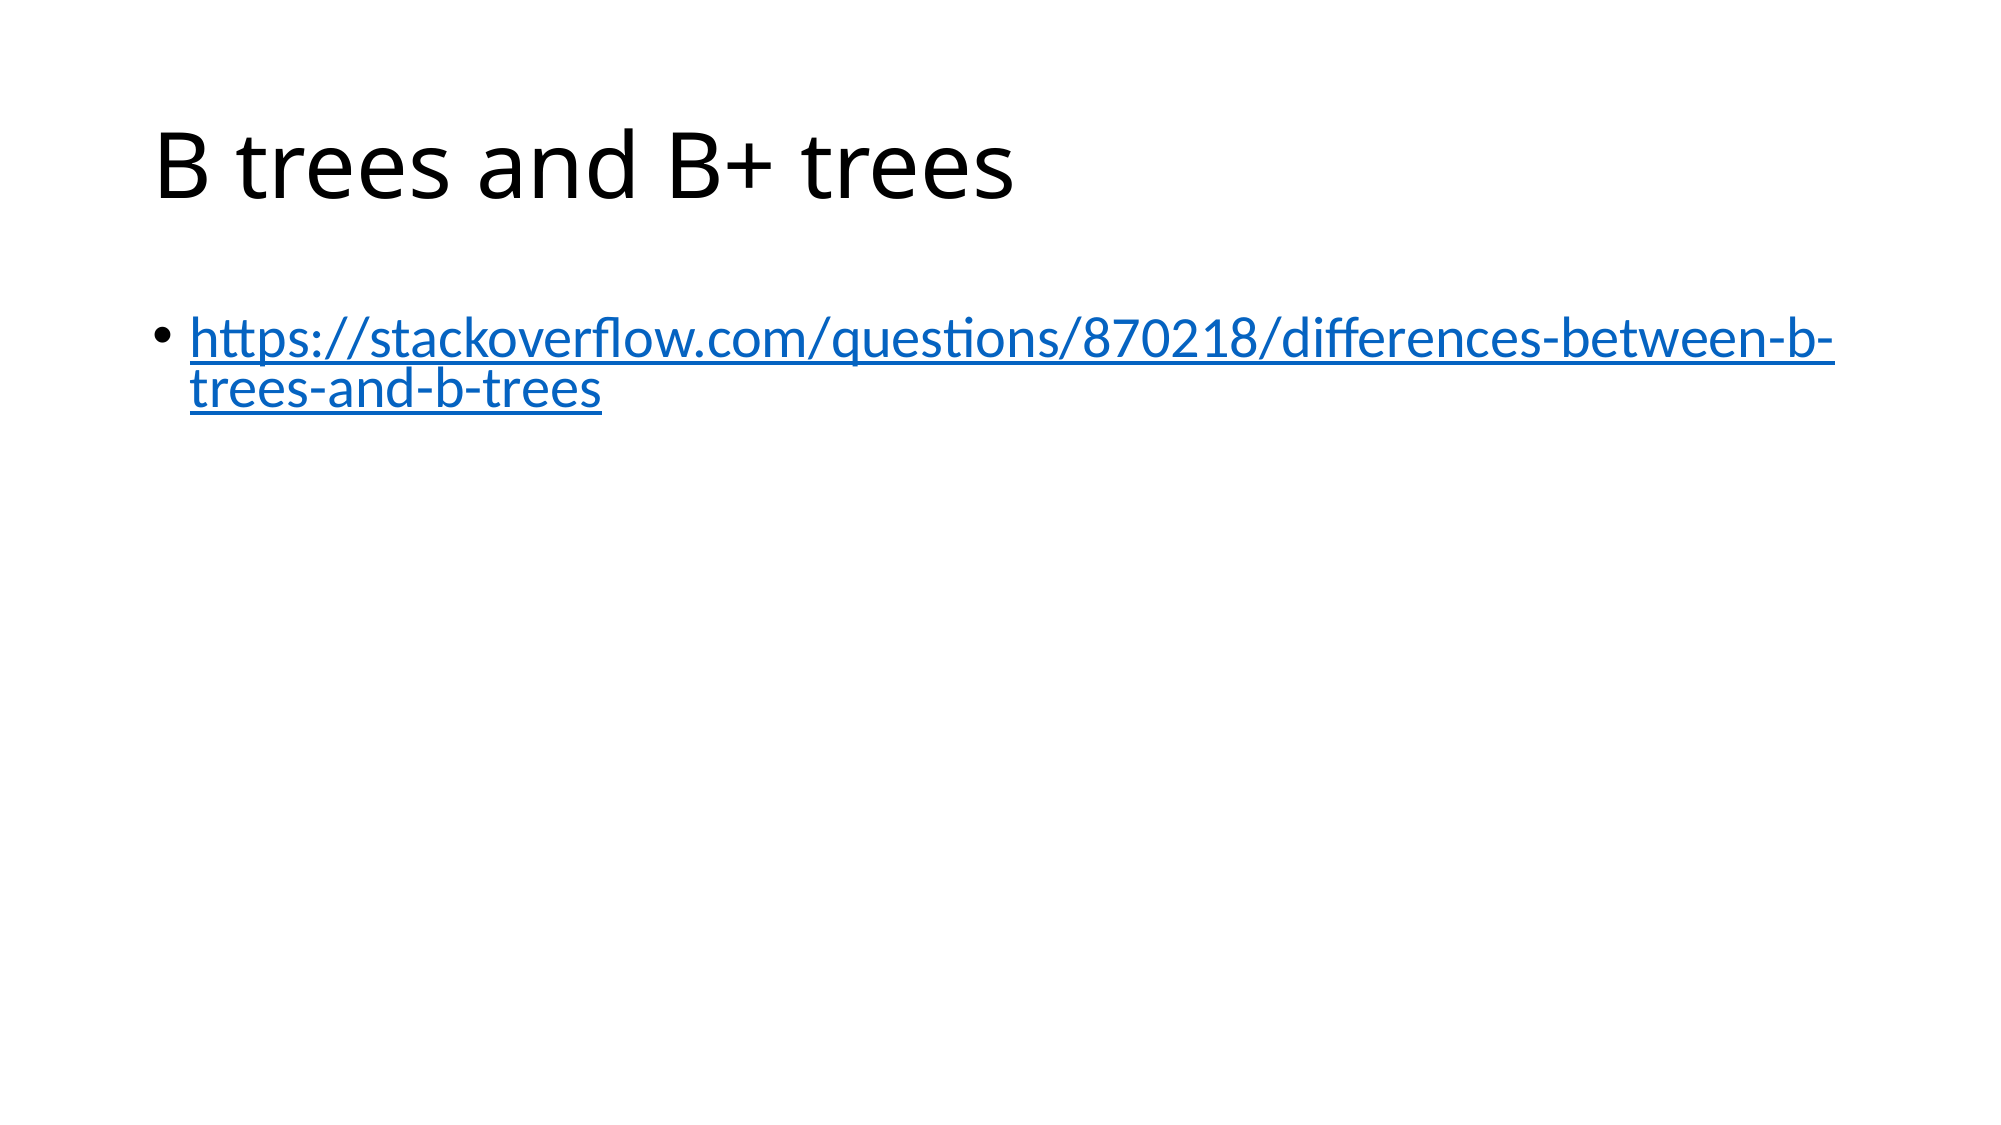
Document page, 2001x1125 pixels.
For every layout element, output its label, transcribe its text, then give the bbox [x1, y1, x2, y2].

title B trees and B+ trees [137, 59, 1863, 278]
list https://stackoverflow.com/questions/870218/differences-between-b-trees-and-b-trees [137, 299, 1863, 1014]
